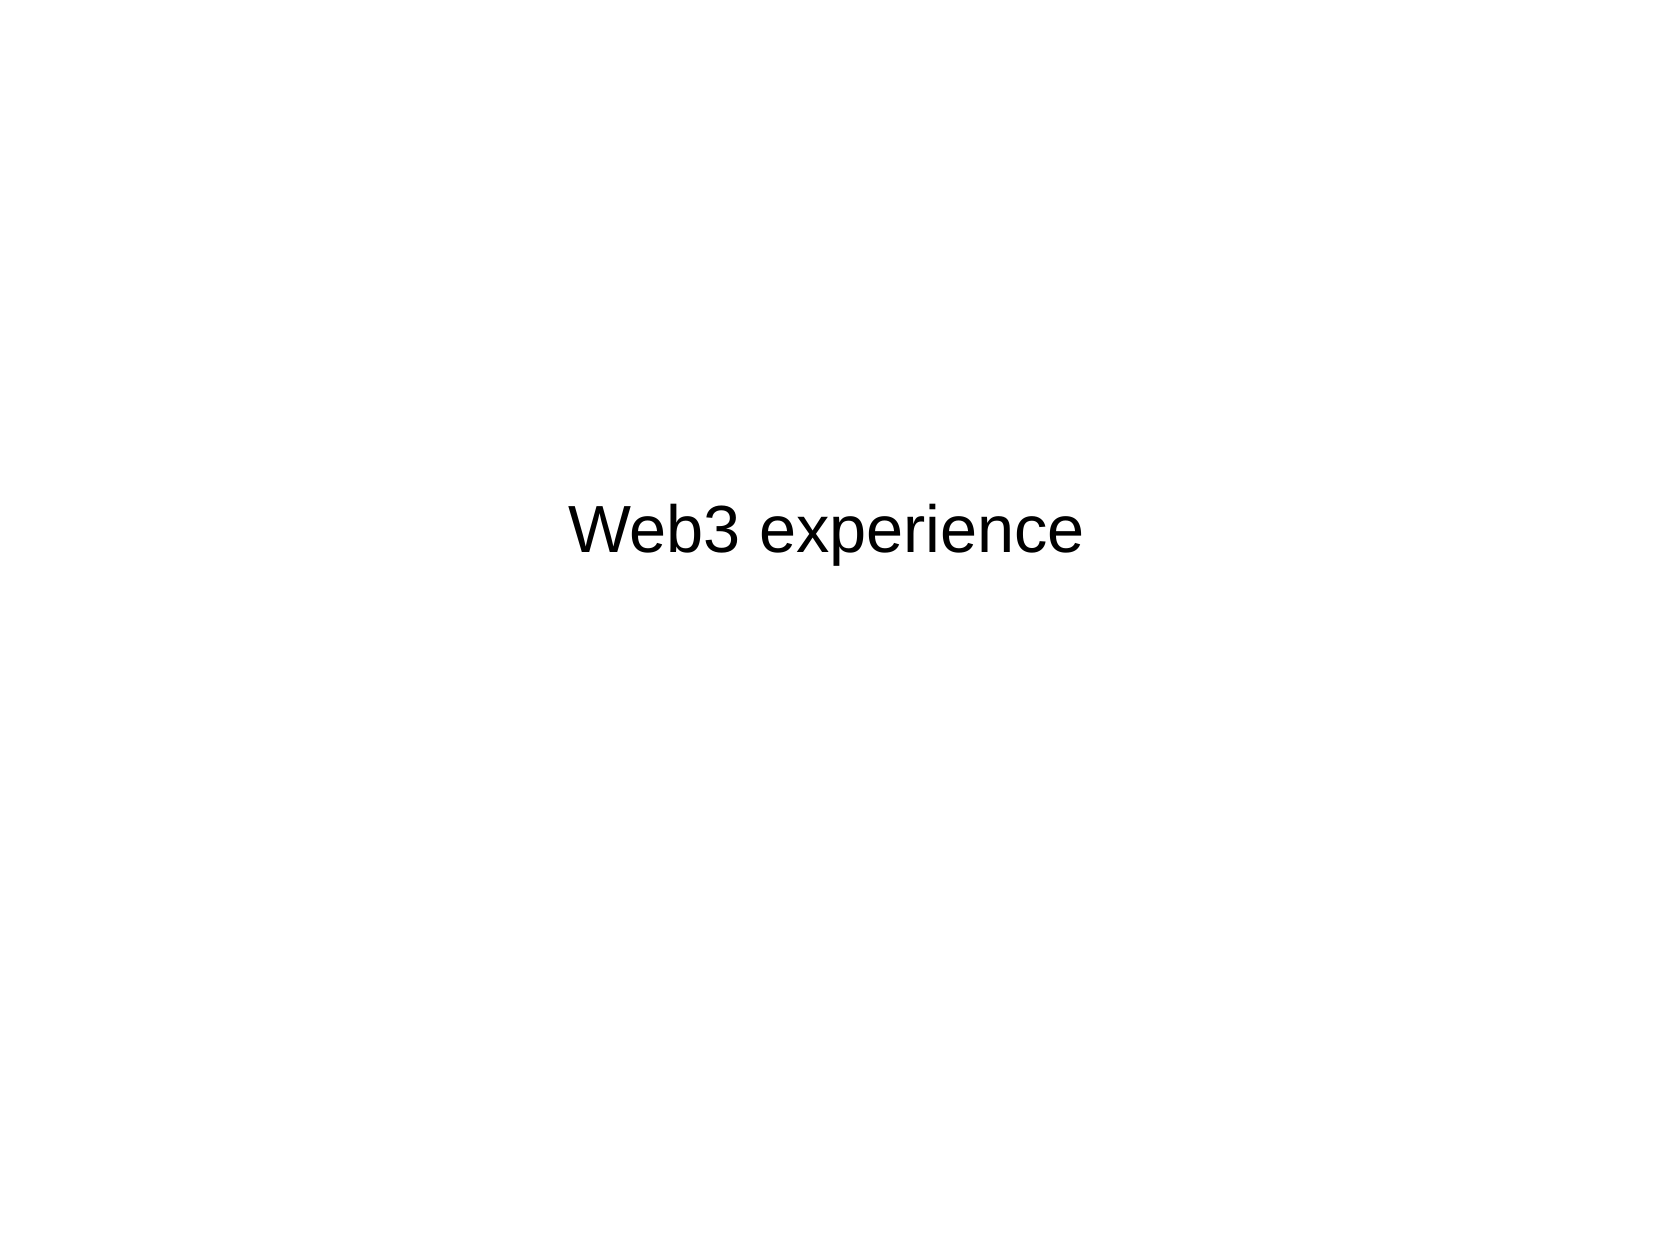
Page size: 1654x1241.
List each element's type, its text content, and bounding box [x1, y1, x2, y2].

subtitle Web3 experience [82, 49, 1571, 1010]
